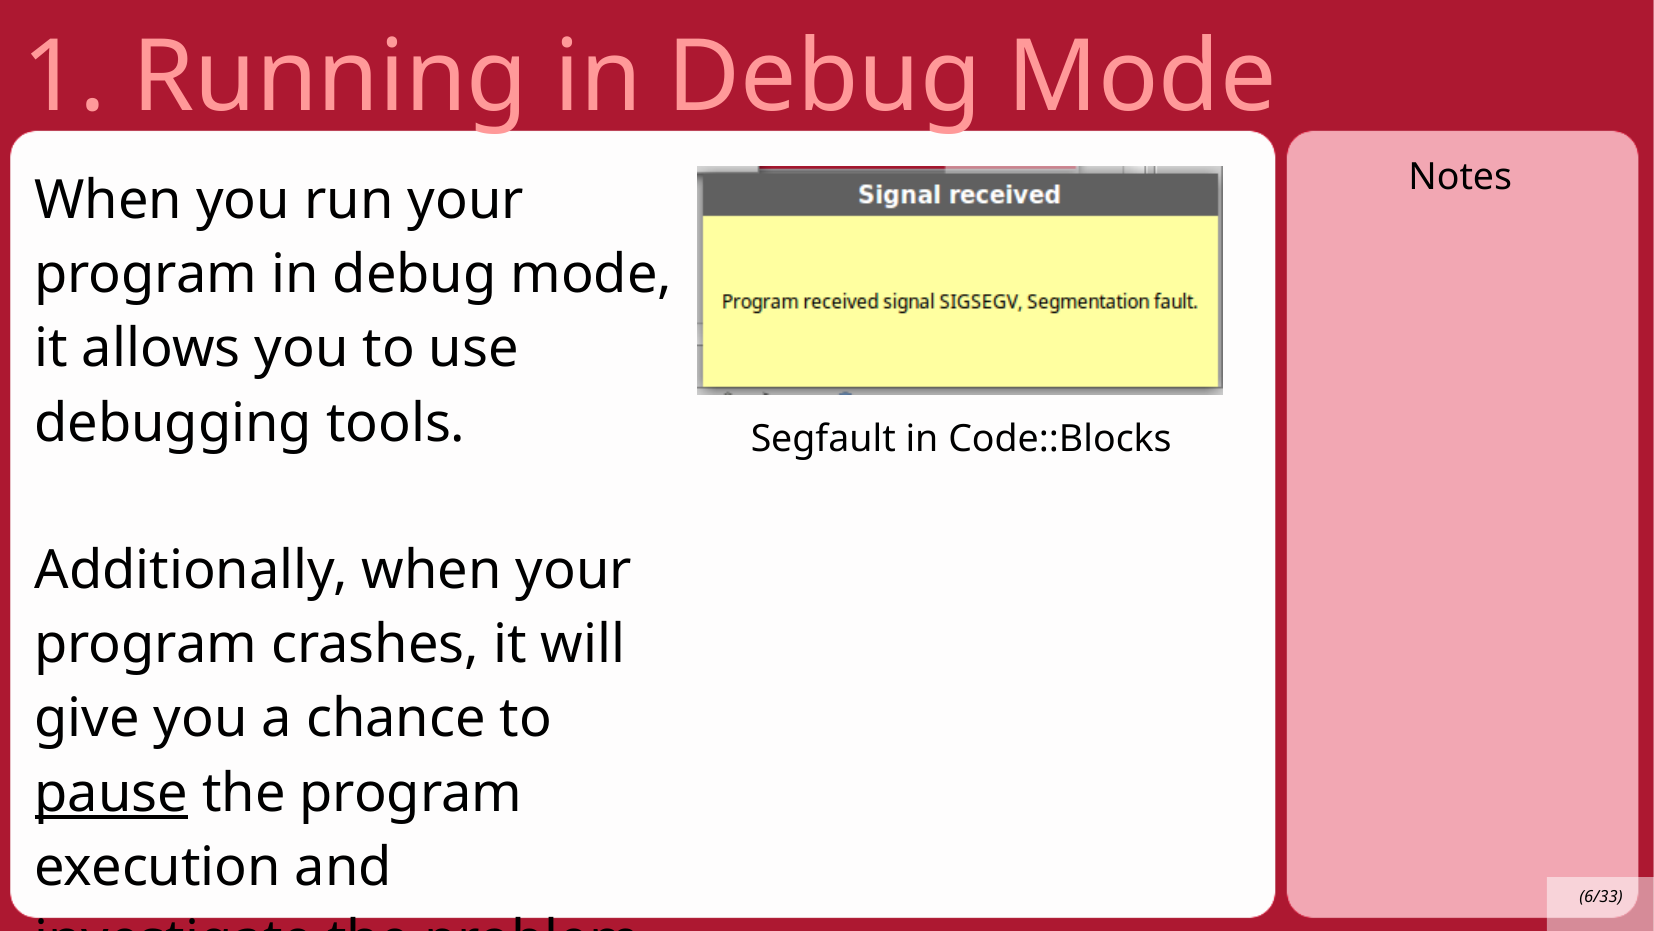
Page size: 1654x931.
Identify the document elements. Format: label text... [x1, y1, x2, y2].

picture [0, 0, 1654, 931]
title 1. Running in Debug Mode [22, 7, 1511, 136]
text_box Notes [1290, 141, 1631, 199]
text_box When you run your program in debug mode, it allows you to use debugging tools. Additionally, when your program crashes, it will give you a chance to pause the program execution and investigate the problem. [34, 160, 674, 904]
text_box (<number>/33) [1546, 877, 1654, 931]
text_box Segfault in Code::Blocks [660, 403, 1263, 461]
